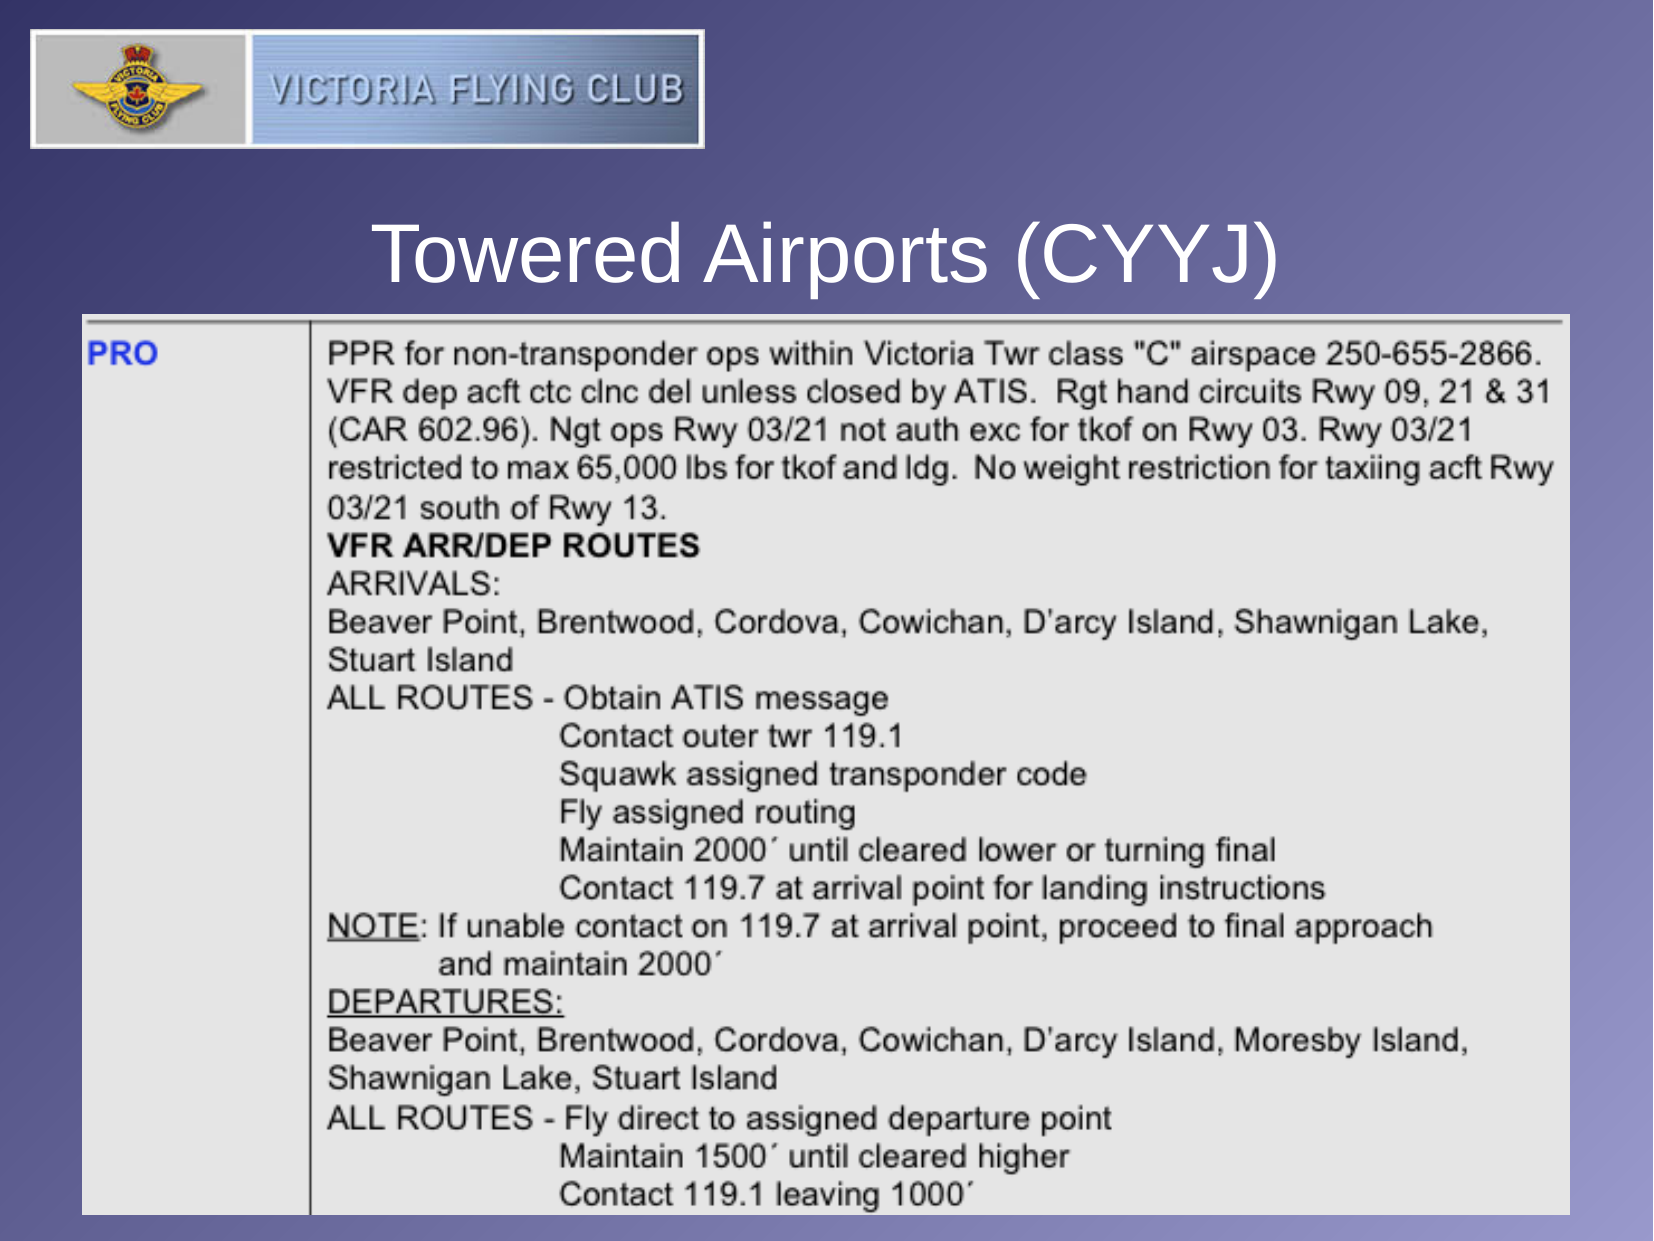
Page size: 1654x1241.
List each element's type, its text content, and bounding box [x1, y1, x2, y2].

picture [82, 314, 1570, 1216]
title Towered Airports (CYYJ) [82, 150, 1571, 358]
picture [30, 29, 705, 149]
